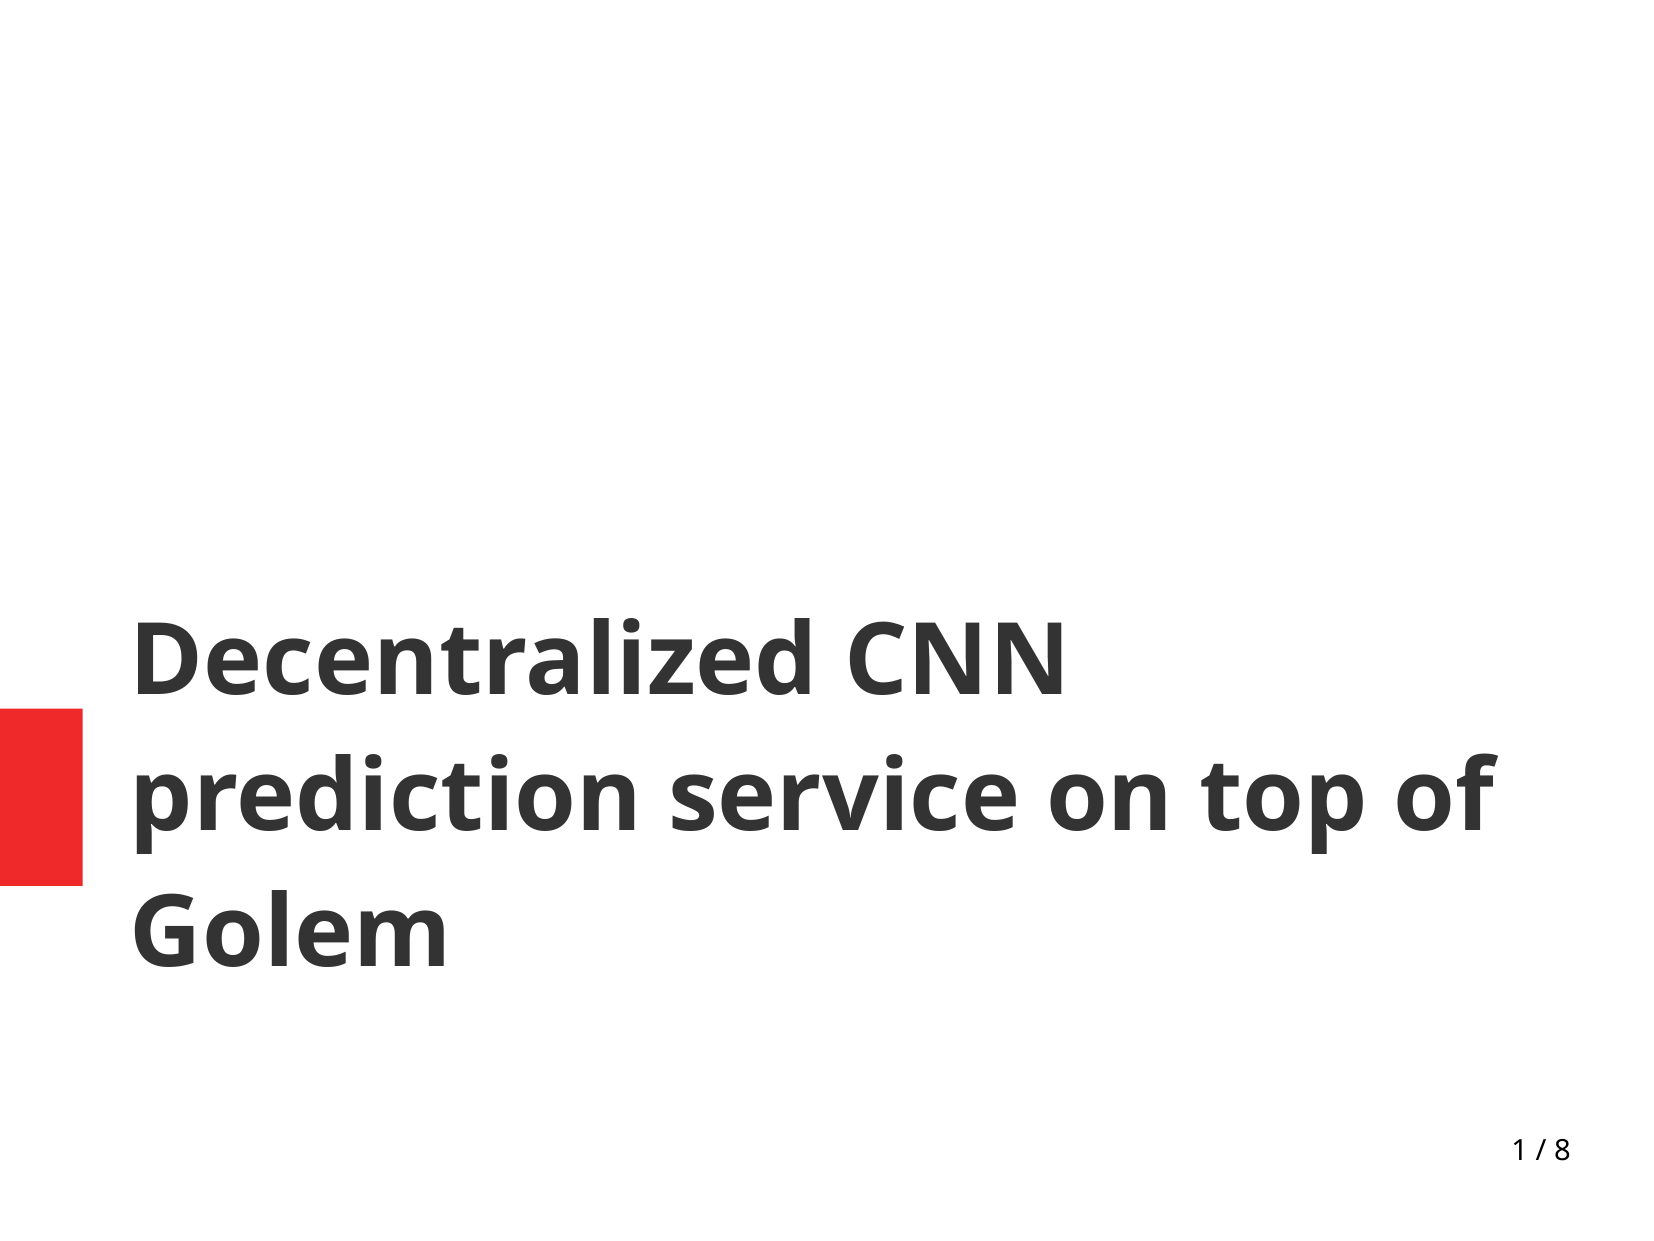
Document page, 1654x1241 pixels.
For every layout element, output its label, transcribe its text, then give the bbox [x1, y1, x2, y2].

title Decentralized CNN prediction service on top of Golem [129, 616, 1536, 966]
